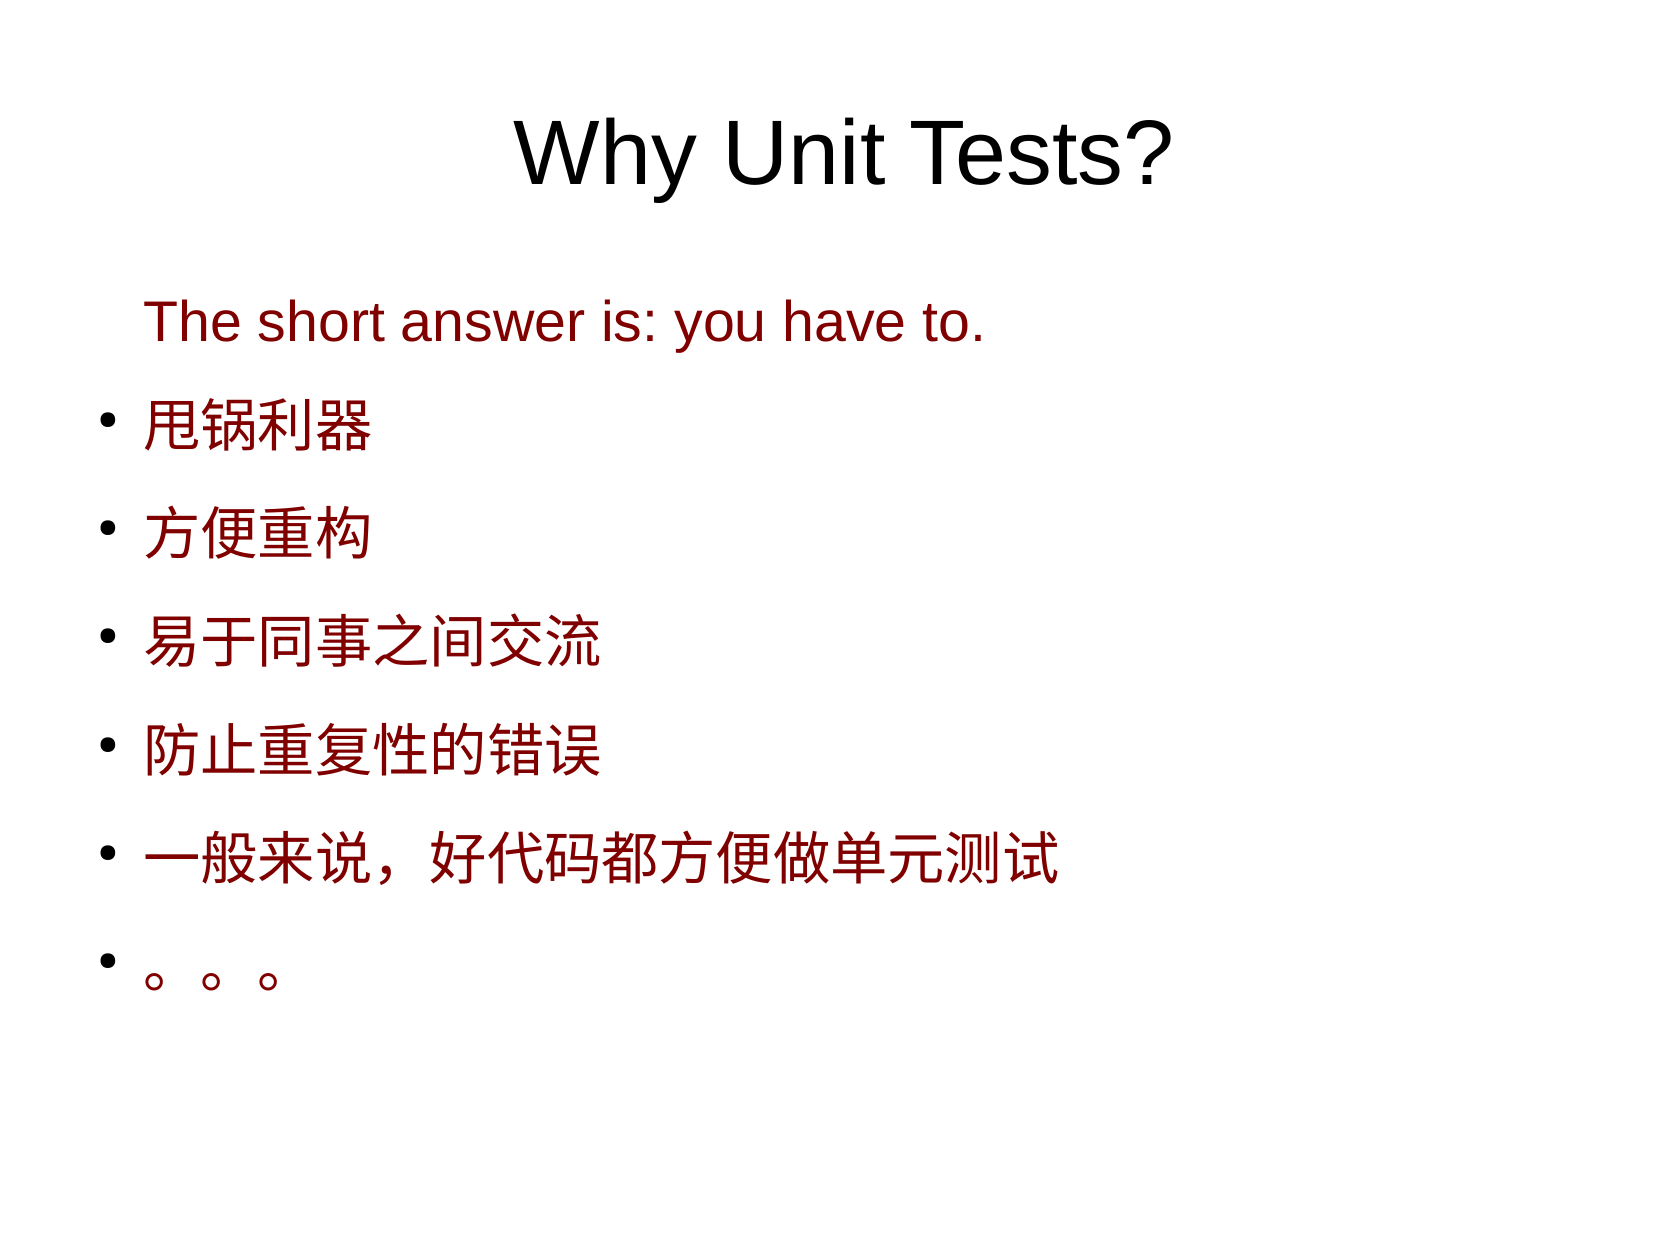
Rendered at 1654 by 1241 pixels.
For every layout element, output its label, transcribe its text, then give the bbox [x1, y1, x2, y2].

list The short answer is: you have to. 甩锅利器 方便重构 易于同事之间交流 防止重复性的错误 一般来说，好代码都方便做单元测试 。。。 [82, 290, 1571, 1010]
title Why Unit Tests? [82, 49, 1571, 257]
